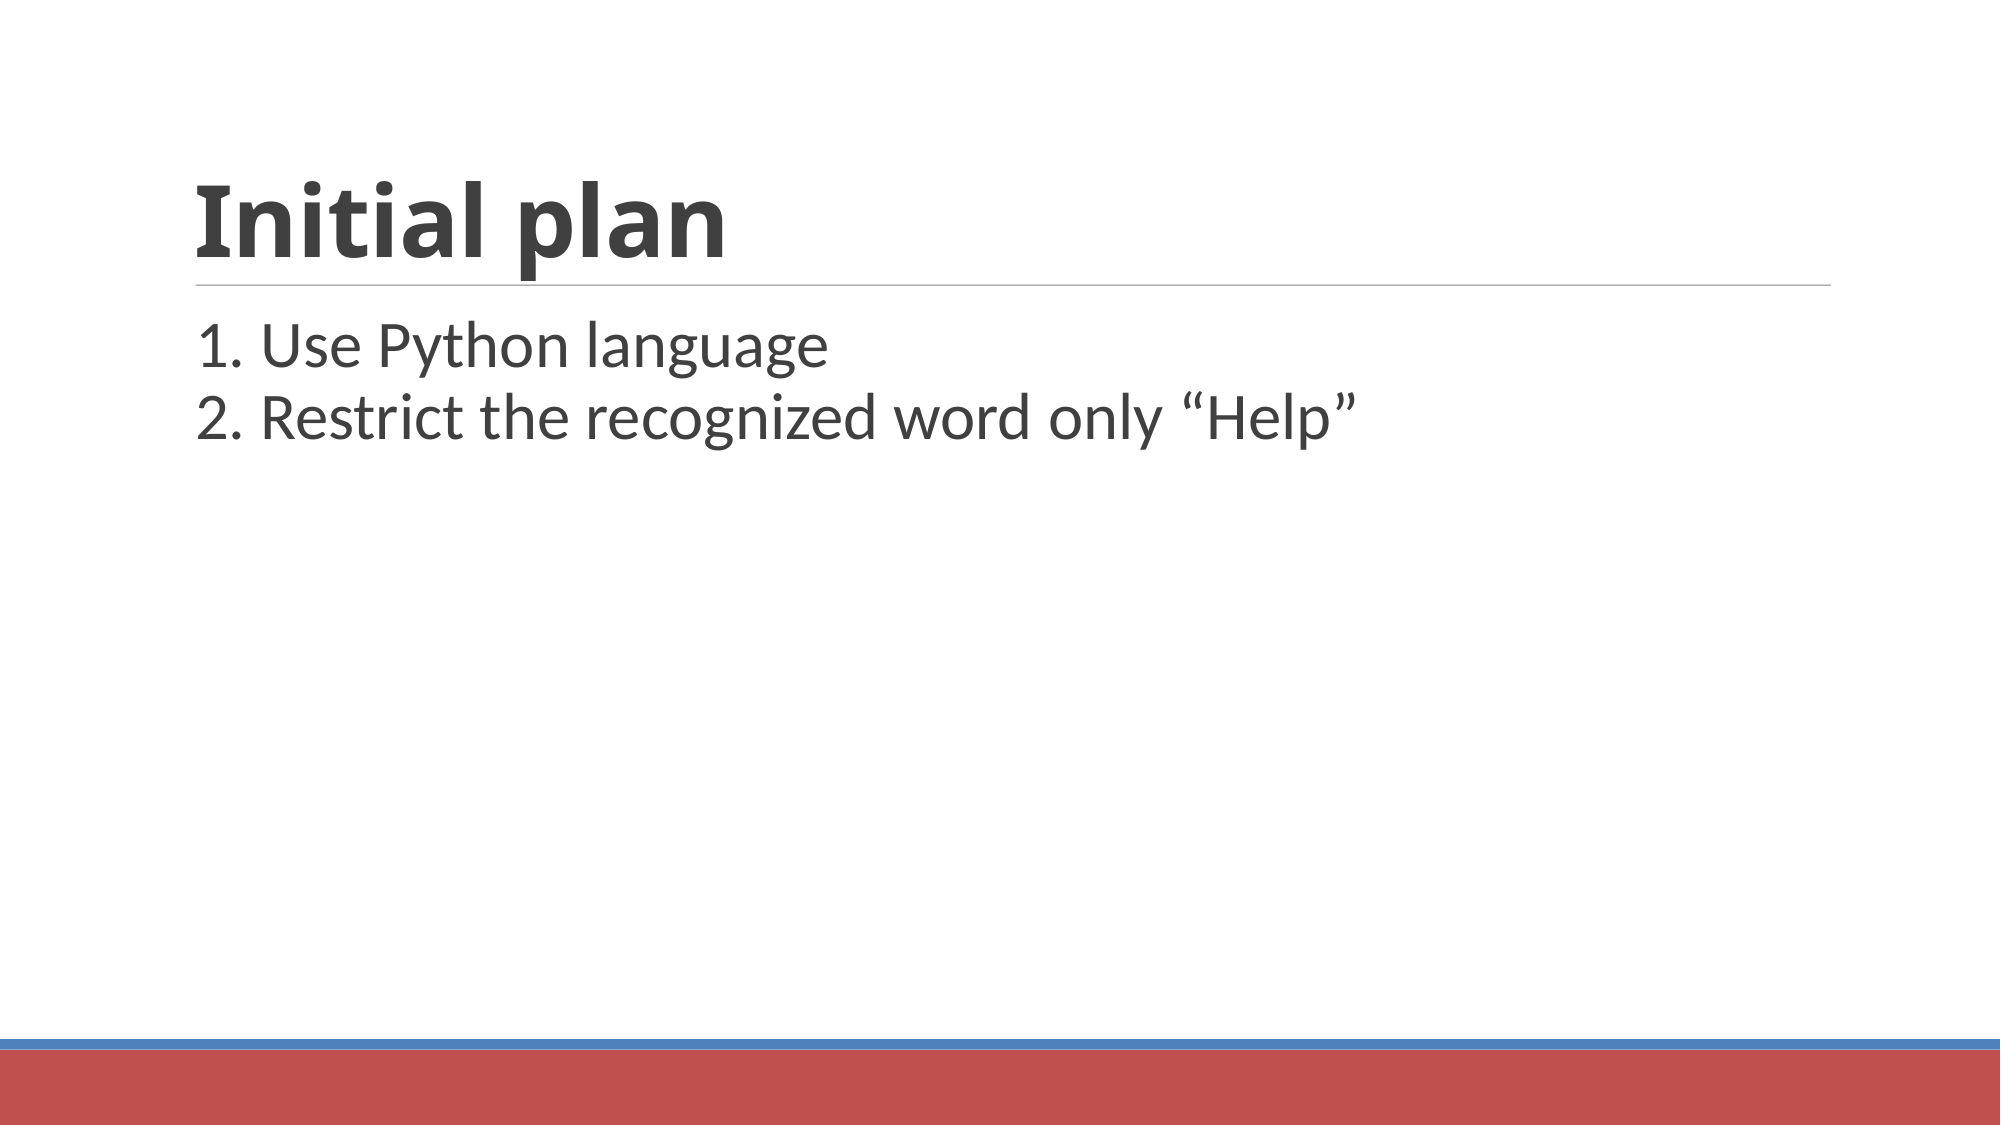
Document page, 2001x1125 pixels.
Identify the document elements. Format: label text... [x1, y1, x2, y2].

text_box 1. Use Python language 2. Restrict the recognized word only “Help” [180, 302, 1830, 963]
text_box Initial plan [180, 47, 1830, 285]
